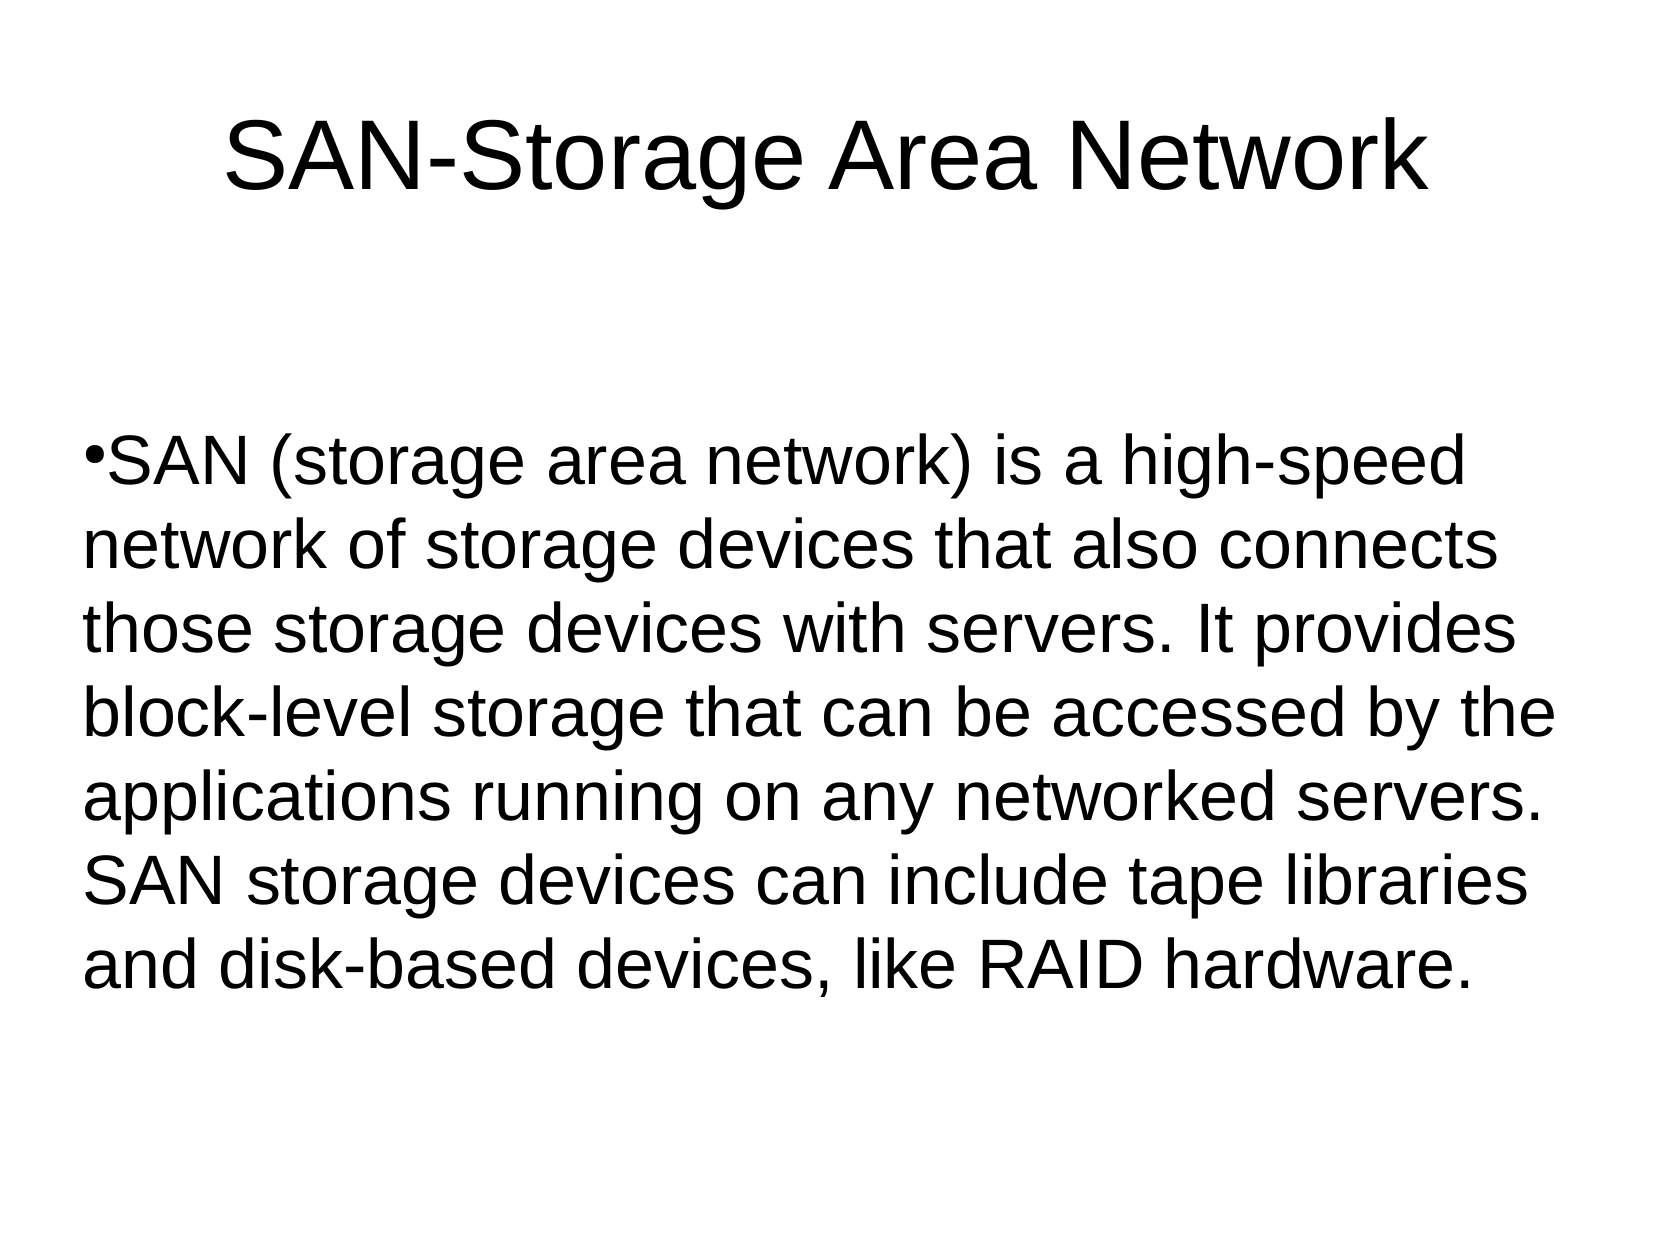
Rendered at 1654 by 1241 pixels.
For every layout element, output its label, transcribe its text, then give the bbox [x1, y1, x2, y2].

title SAN-Storage Area Network [82, 90, 1571, 210]
list SAN (storage area network) is a high-speed network of storage devices that also connects those storage devices with servers. It provides block-level storage that can be accessed by the applications running on any networked servers. SAN storage devices can include tape libraries and disk-based devices, like RAID hardware. [82, 299, 1571, 1019]
